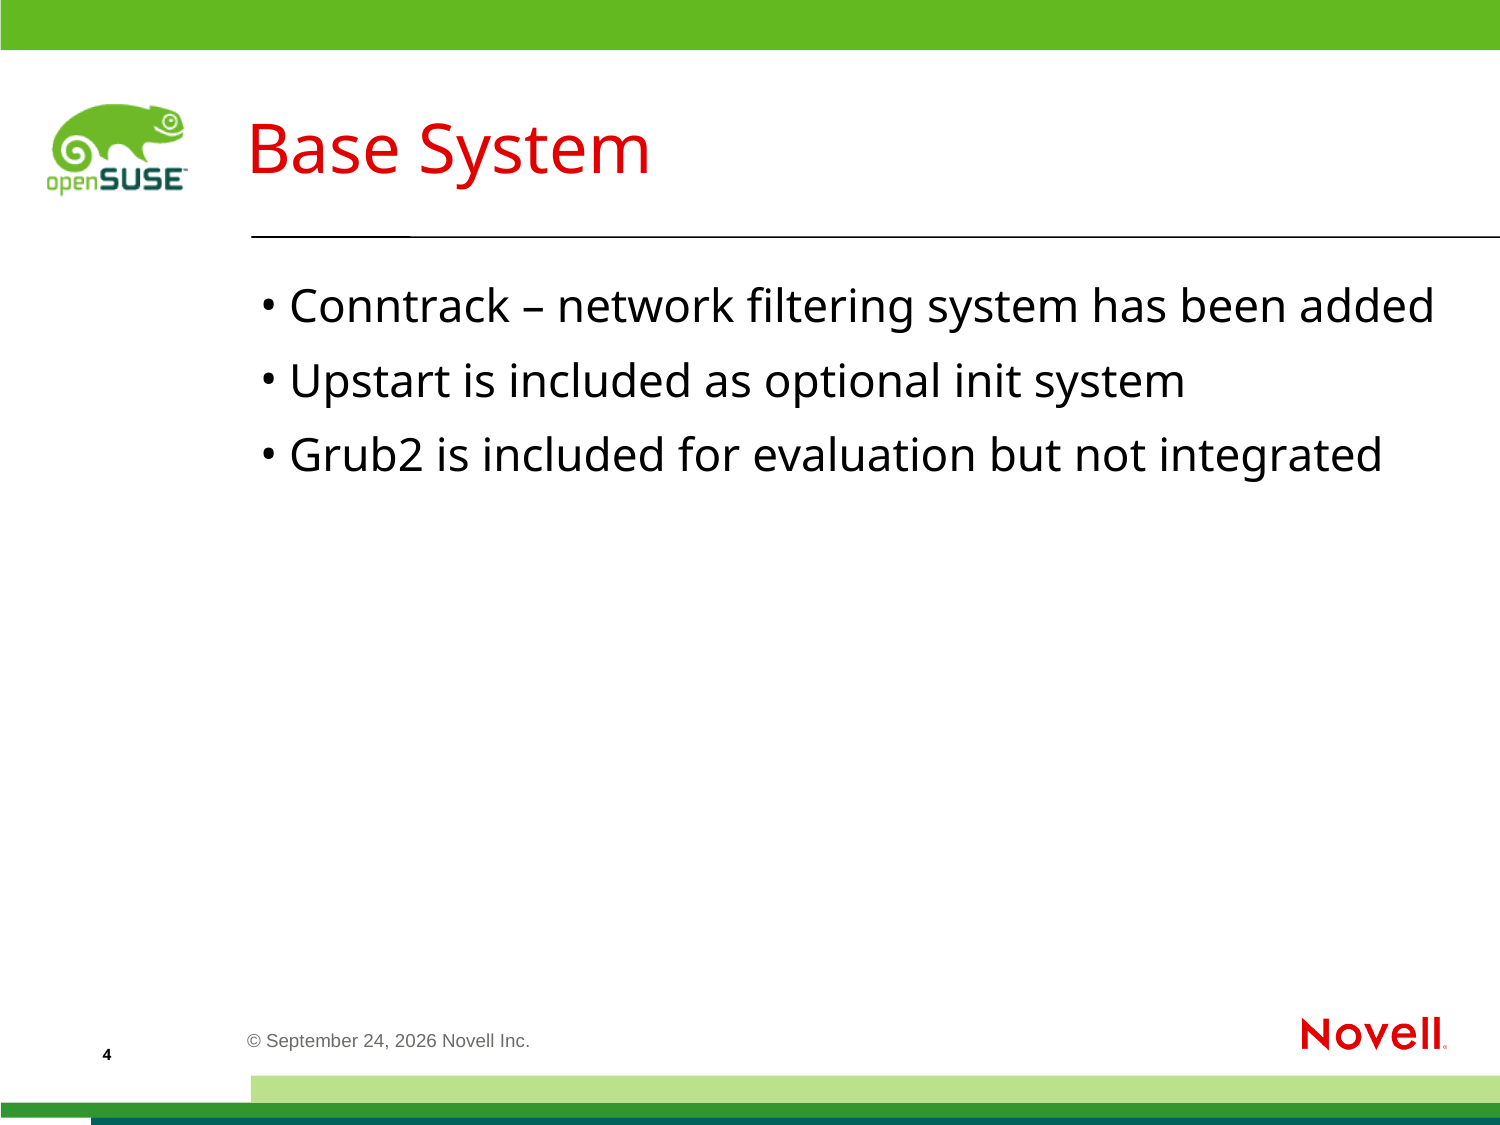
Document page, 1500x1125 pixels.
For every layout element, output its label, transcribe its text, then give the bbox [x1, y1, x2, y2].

picture [47, 104, 188, 197]
list Conntrack – network filtering system has been added Upstart is included as optional init system Grub2 is included for evaluation but not integrated [245, 267, 1458, 1026]
picture [1295, 1026, 1453, 1056]
title Base System [246, 60, 1409, 239]
